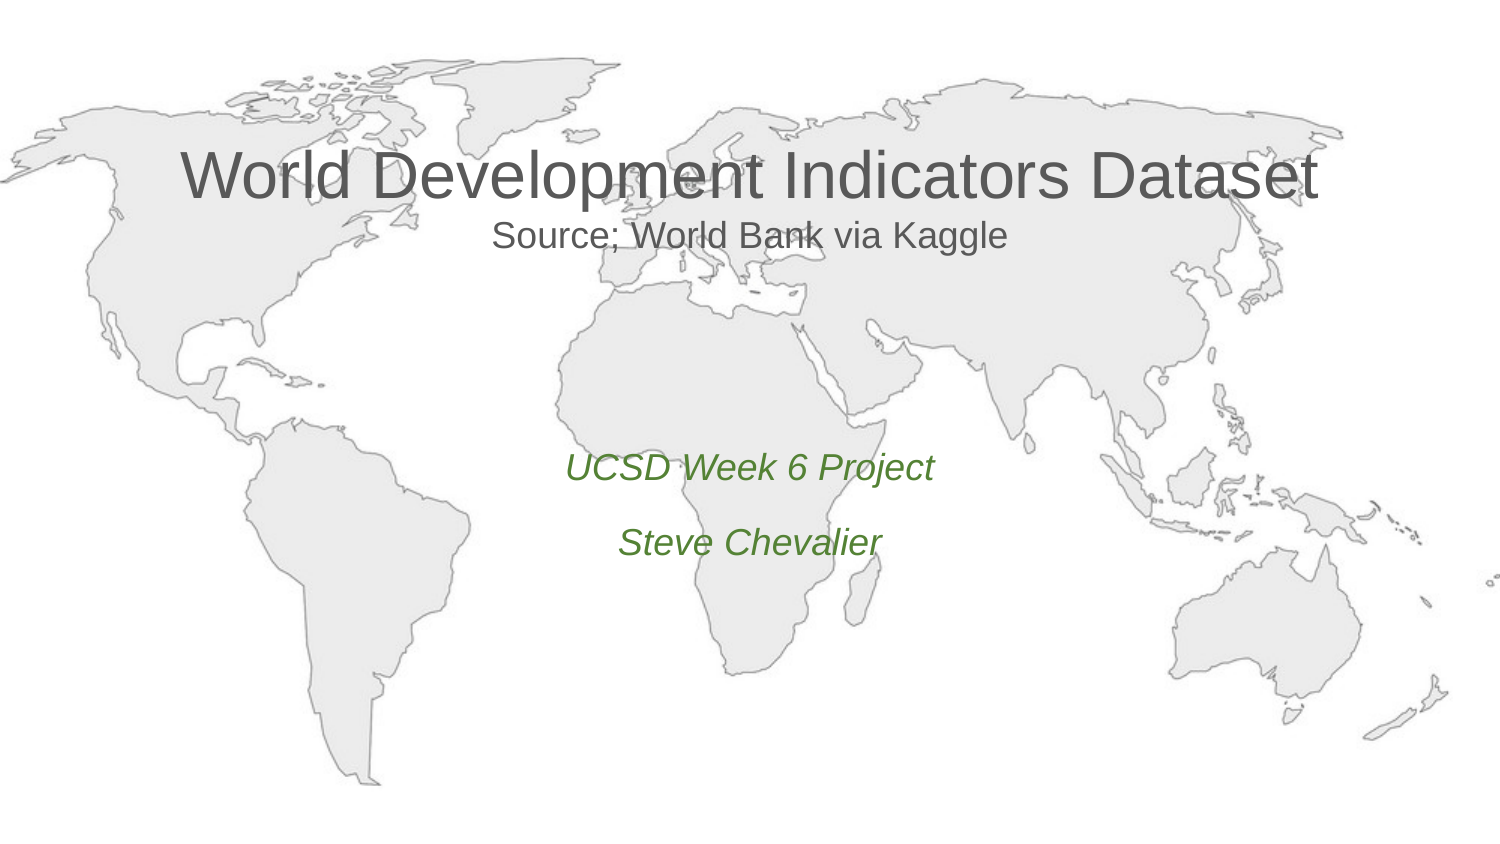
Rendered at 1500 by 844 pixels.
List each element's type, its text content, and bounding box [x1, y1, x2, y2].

picture [0, 52, 1500, 792]
title World Development Indicators Dataset Source; World Bank via Kaggle [146, 131, 1354, 248]
subtitle UCSD Week 6 Project Steve Chevalier [187, 443, 1313, 583]
